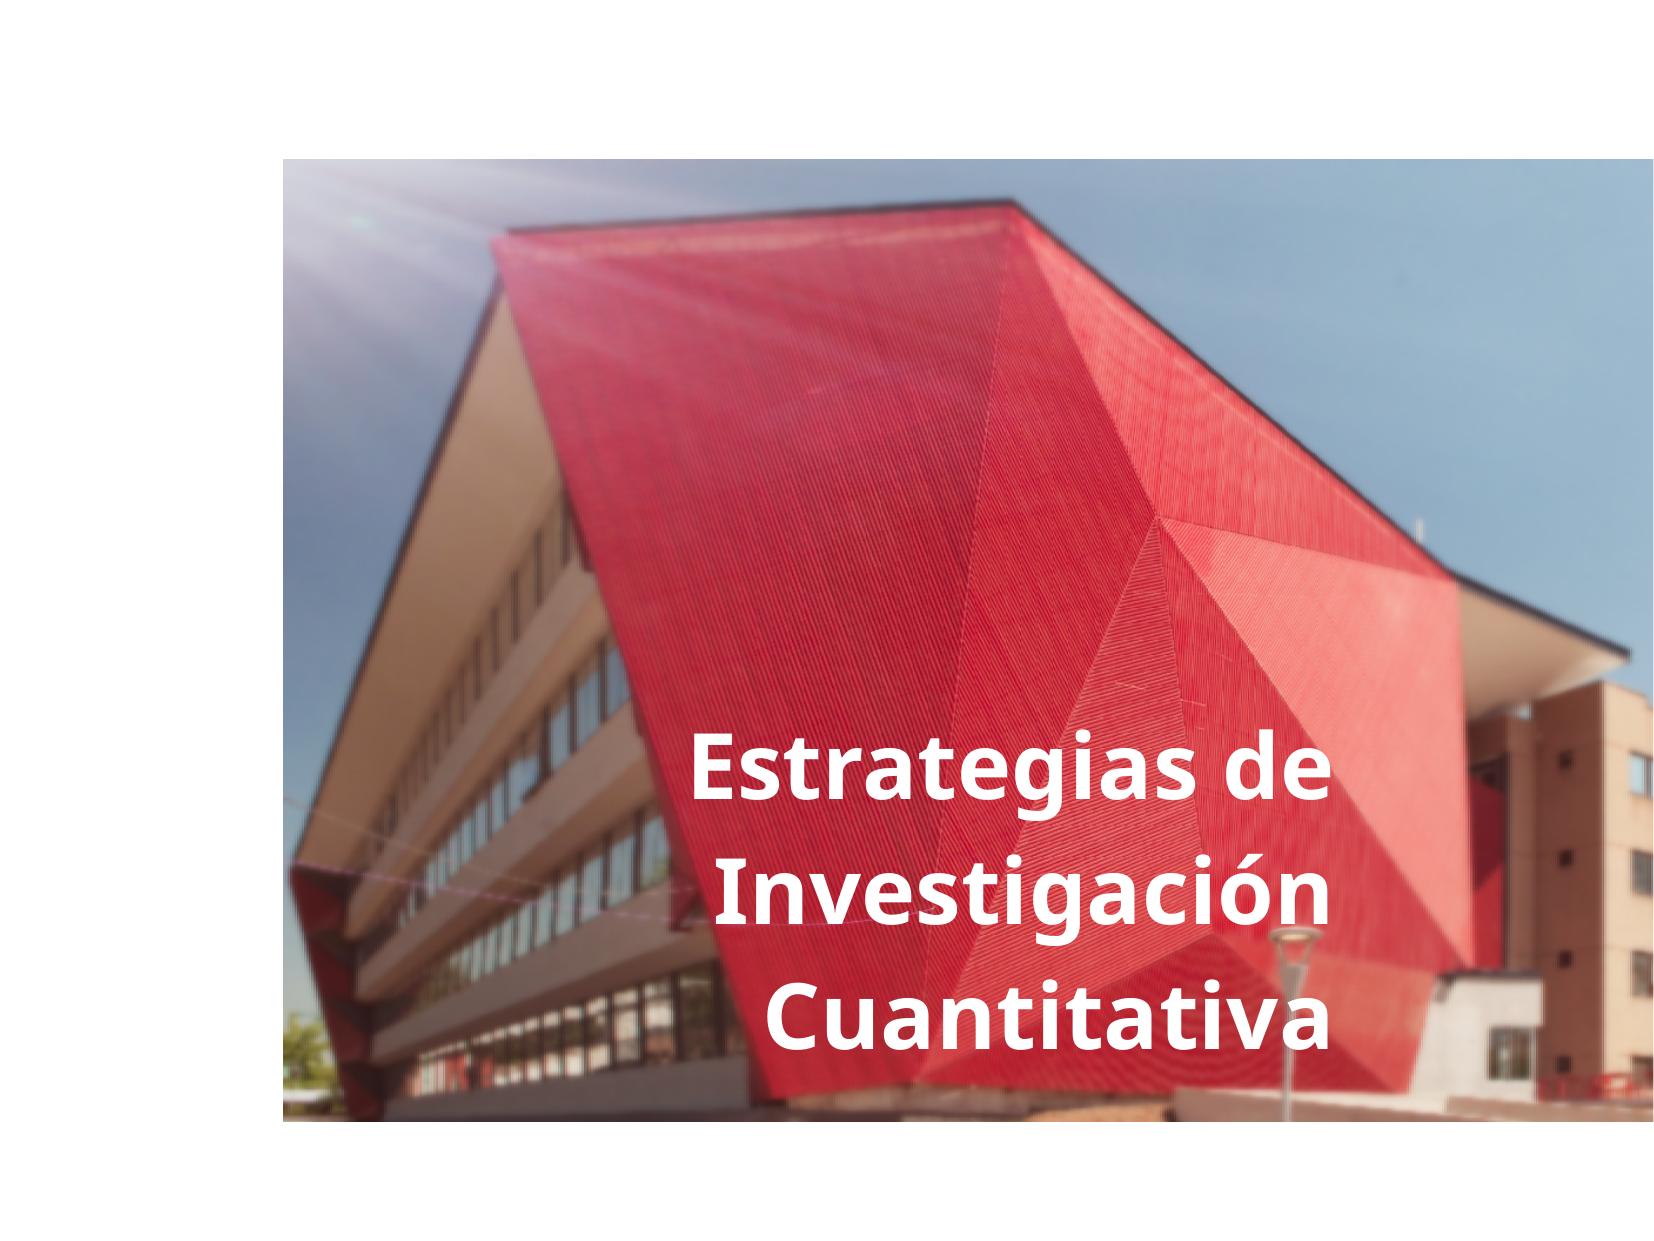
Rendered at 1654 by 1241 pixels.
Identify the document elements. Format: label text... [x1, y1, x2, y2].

picture [283, 159, 1654, 1123]
text_box Estrategias de Investigación Cuantitativa [671, 694, 1449, 1040]
